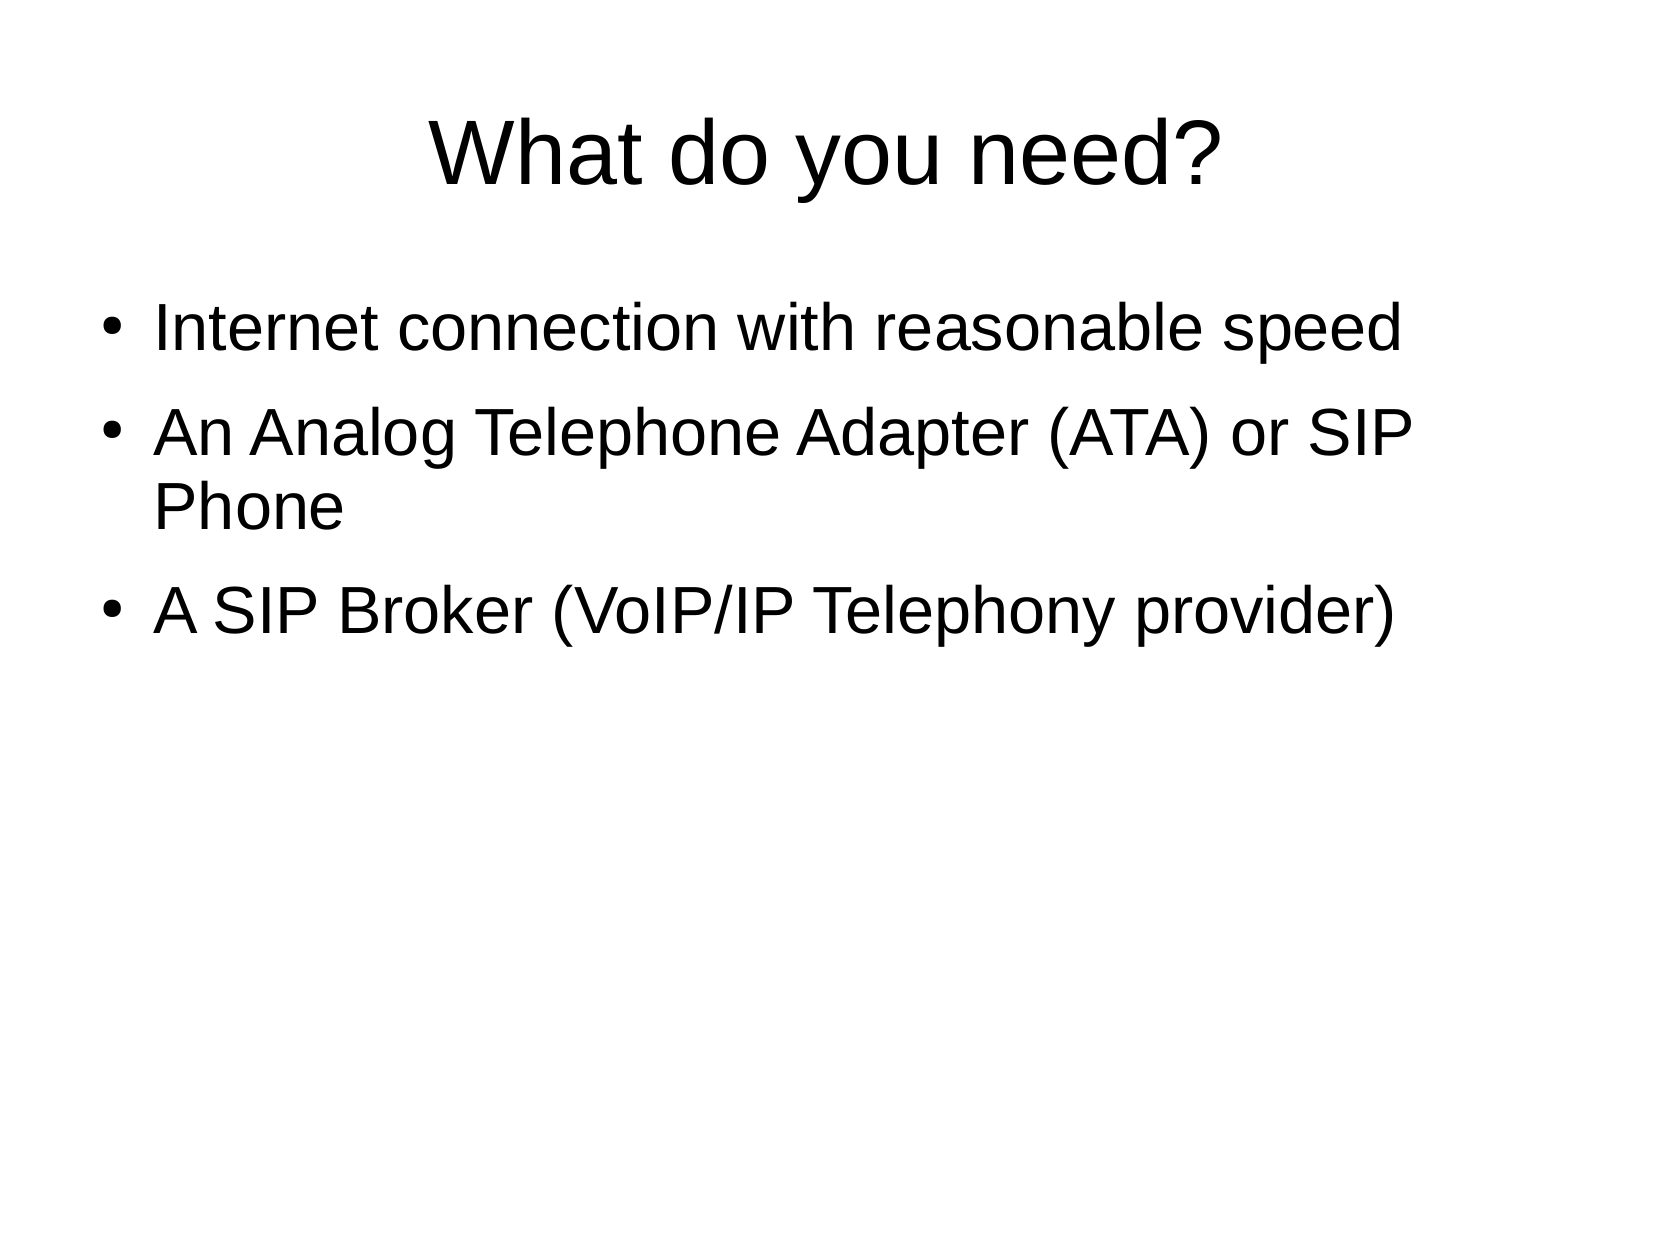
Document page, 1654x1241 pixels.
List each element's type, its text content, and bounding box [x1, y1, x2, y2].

list Internet connection with reasonable speed An Analog Telephone Adapter (ATA) or SIP Phone A SIP Broker (VoIP/IP Telephony provider) [82, 290, 1571, 1109]
title What do you need? [82, 49, 1571, 257]
